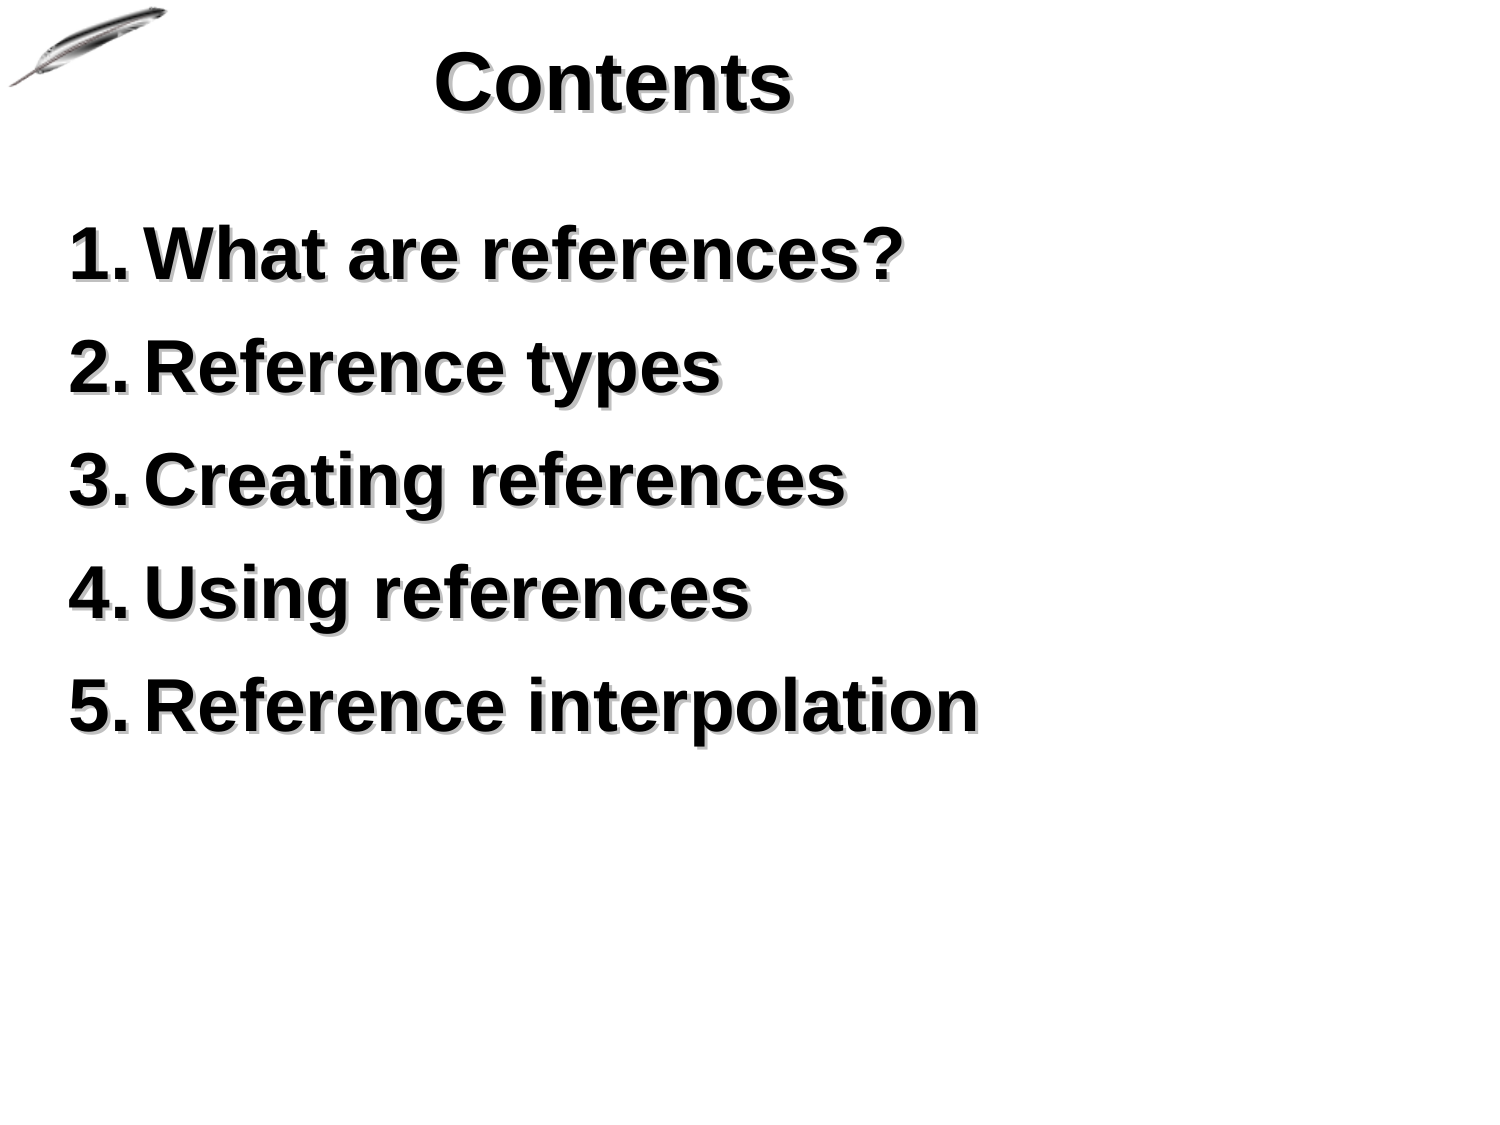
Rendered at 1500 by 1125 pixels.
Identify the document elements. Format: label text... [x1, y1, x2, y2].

picture [5, 5, 173, 89]
list What are references? Reference types Creating references Using references Reference interpolation [53, 208, 1447, 1083]
title Contents [419, 11, 1459, 161]
